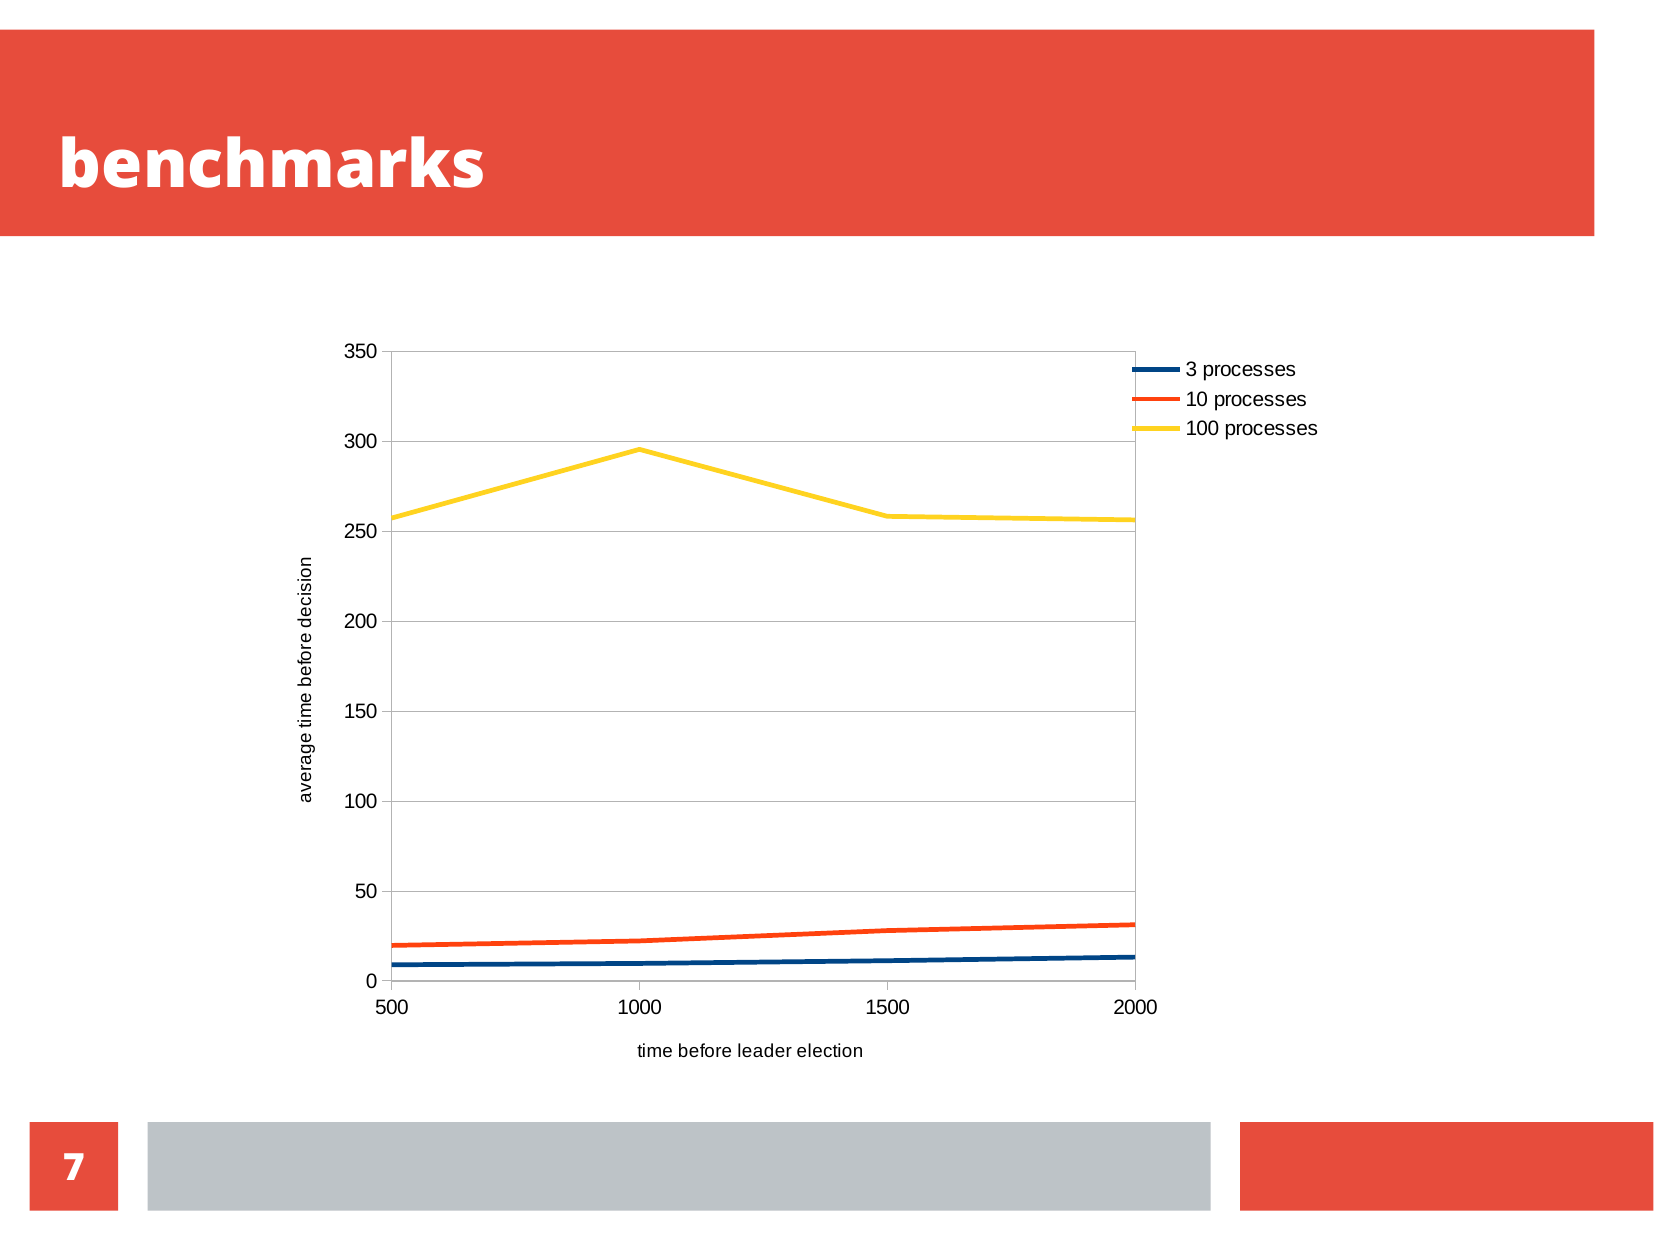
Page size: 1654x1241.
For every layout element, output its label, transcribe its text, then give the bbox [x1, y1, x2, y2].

chart [261, 324, 1392, 1093]
title benchmarks [59, 59, 1595, 207]
